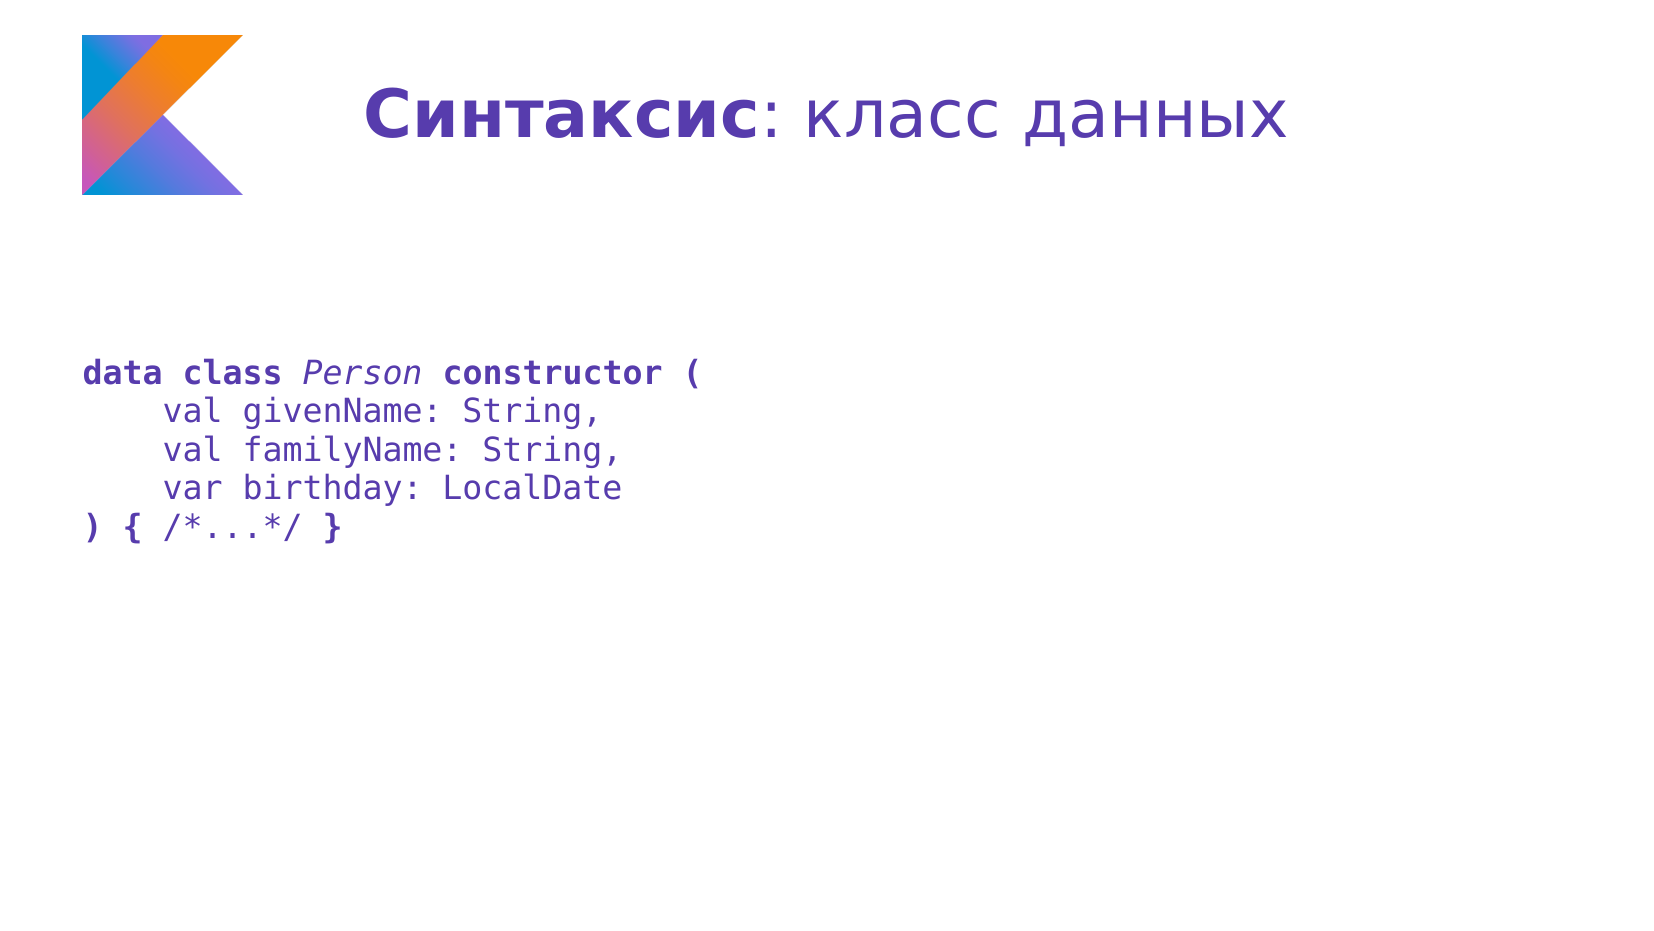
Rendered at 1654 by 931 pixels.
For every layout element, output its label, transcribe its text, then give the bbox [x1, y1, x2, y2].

picture [82, 35, 243, 195]
subtitle data class Person constructor ( val givenName: String, val familyName: String, var birthday: LocalDate ) { /*...*/ } [82, 218, 1571, 758]
title Синтаксис: класс данных [243, 37, 1571, 193]
